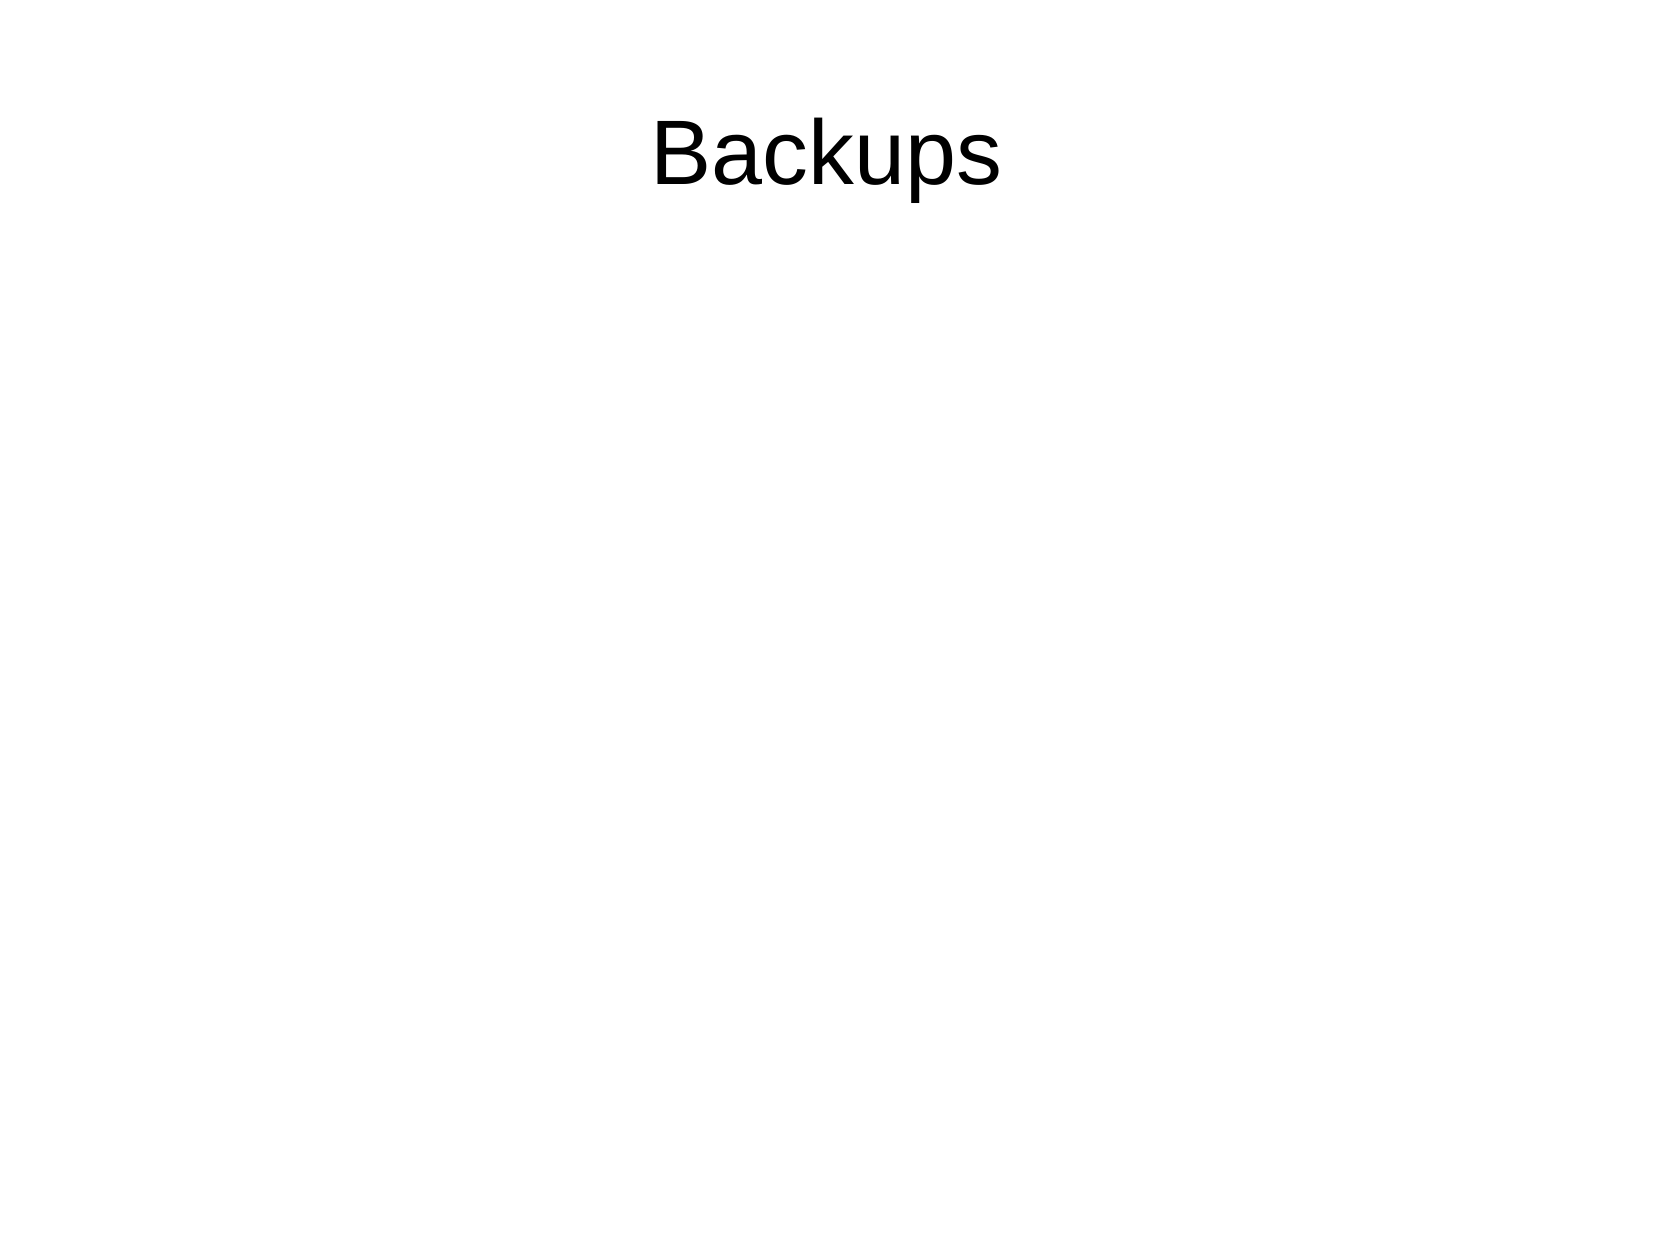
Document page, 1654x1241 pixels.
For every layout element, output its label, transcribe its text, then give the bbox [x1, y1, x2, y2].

title Backups [82, 49, 1571, 257]
